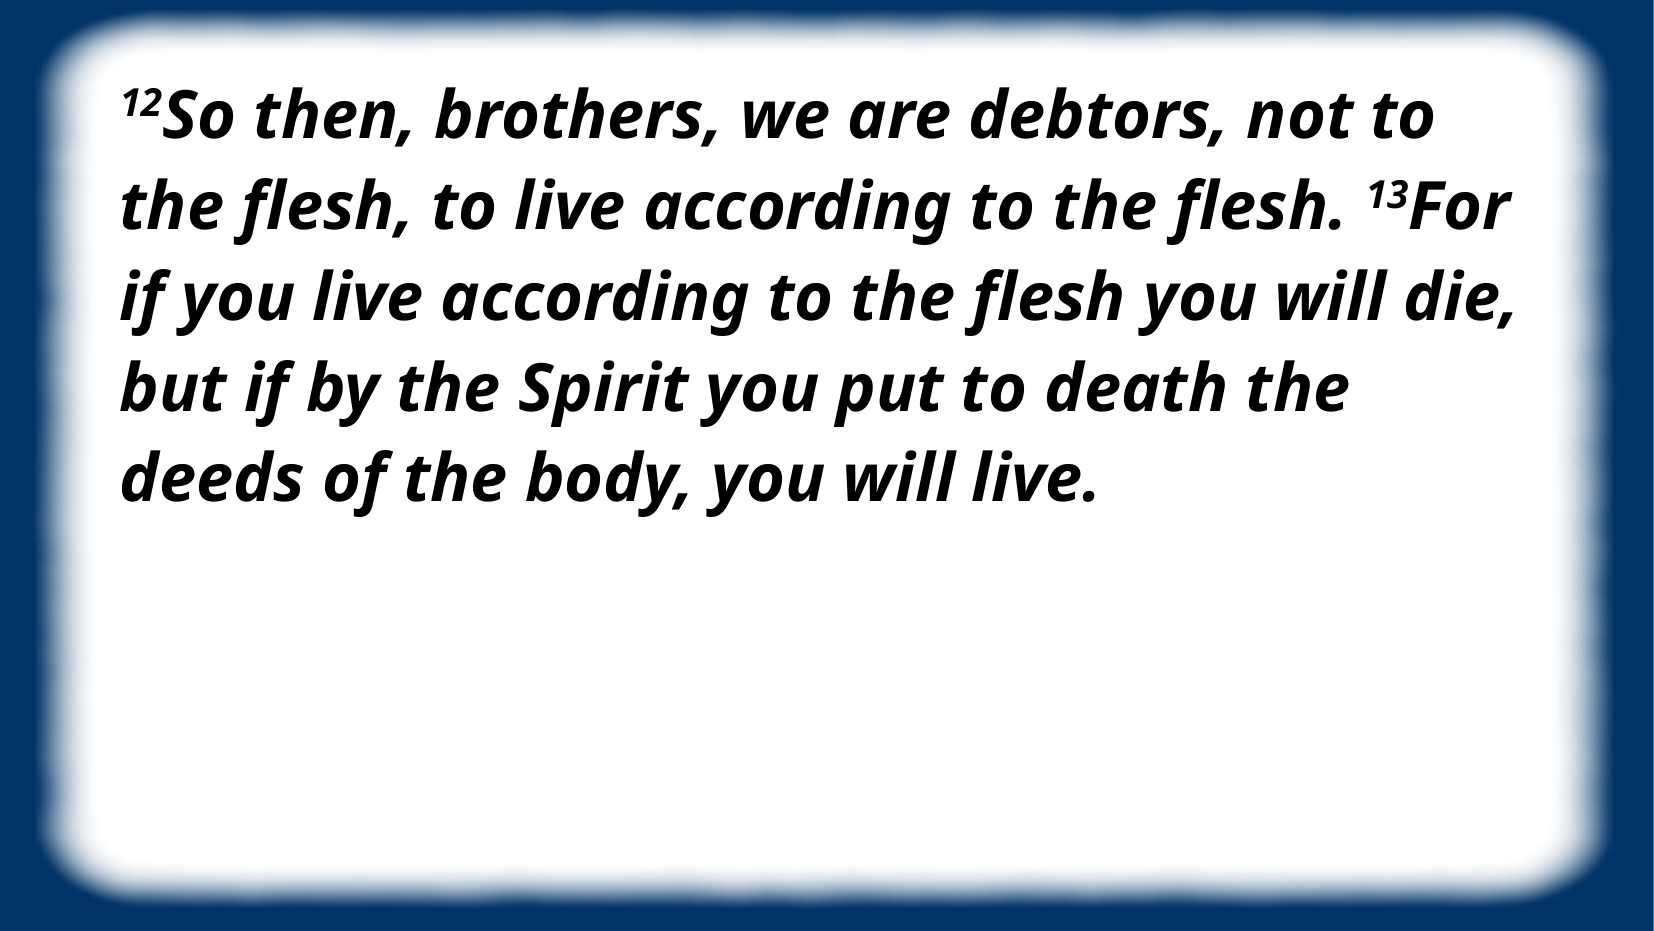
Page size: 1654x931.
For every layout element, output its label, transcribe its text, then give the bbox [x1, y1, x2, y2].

text_box 12So then, brothers, we are debtors, not to the flesh, to live according to the flesh. 13For if you live according to the flesh you will die, but if by the Spirit you put to death the deeds of the body, you will live. [105, 60, 1546, 519]
picture [0, 0, 1654, 931]
